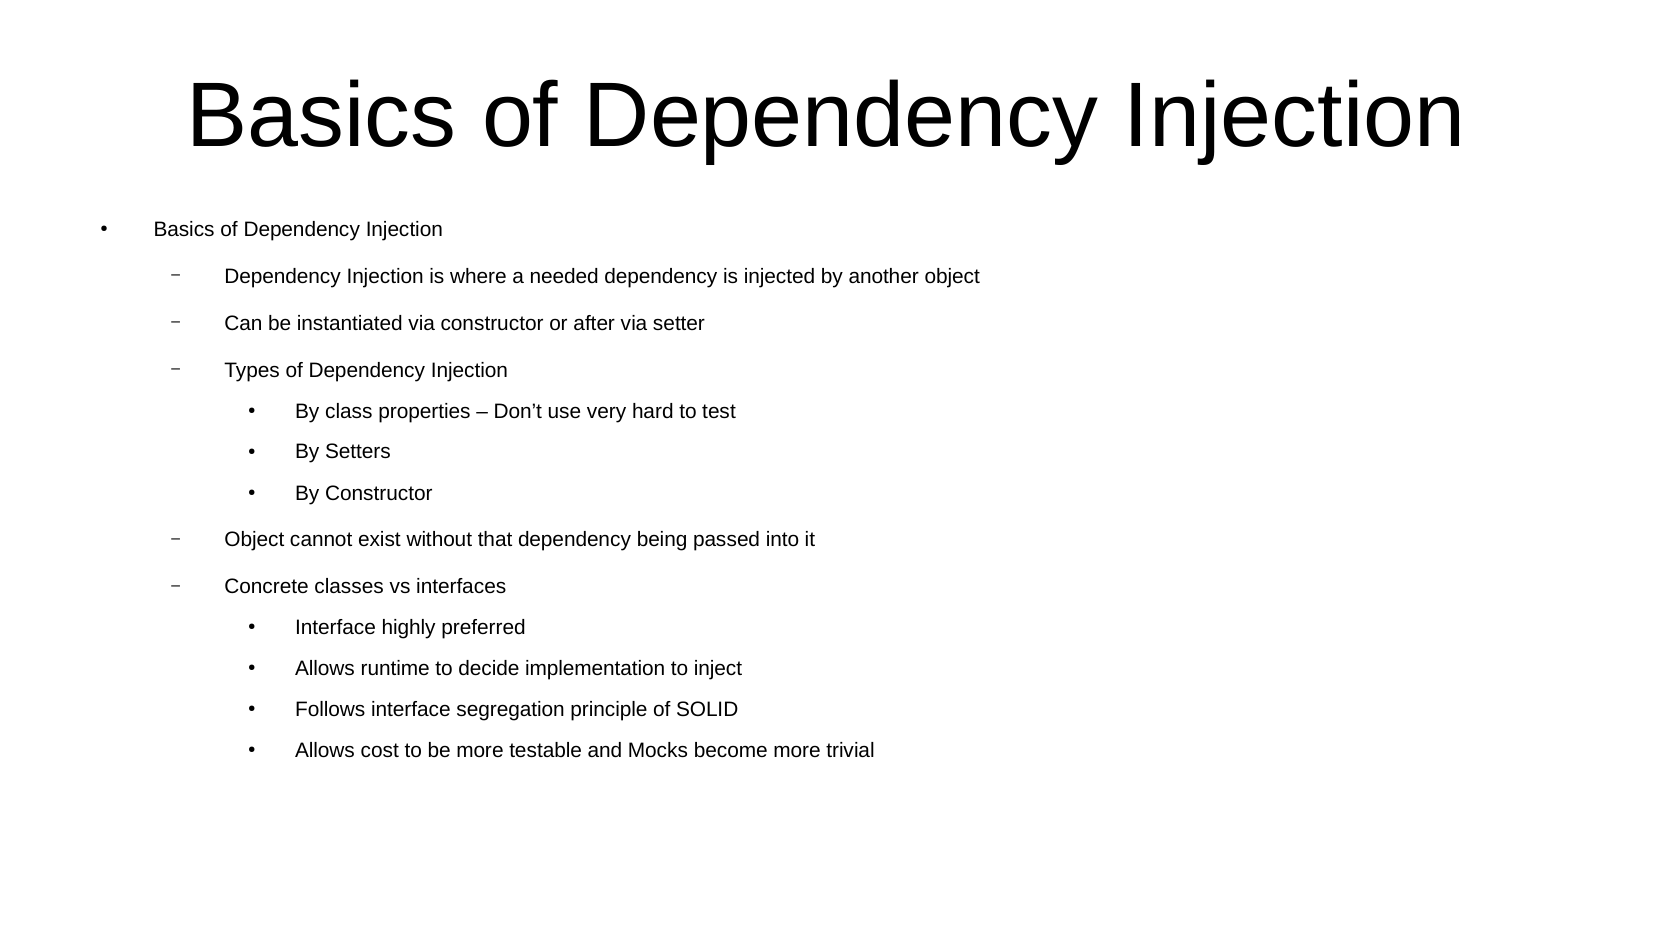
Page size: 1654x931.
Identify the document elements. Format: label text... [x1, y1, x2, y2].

list Basics of Dependency Injection Dependency Injection is where a needed dependency is injected by another object Can be instantiated via constructor or after via setter Types of Dependency Injection By class properties – Don’t use very hard to test By Setters By Constructor Object cannot exist without that dependency being passed into it Concrete classes vs interfaces Interface highly preferred Allows runtime to decide implementation to inject Follows interface segregation principle of SOLID Allows cost to be more testable and Mocks become more trivial [82, 217, 1651, 826]
title Basics of Dependency Injection [82, 37, 1571, 193]
